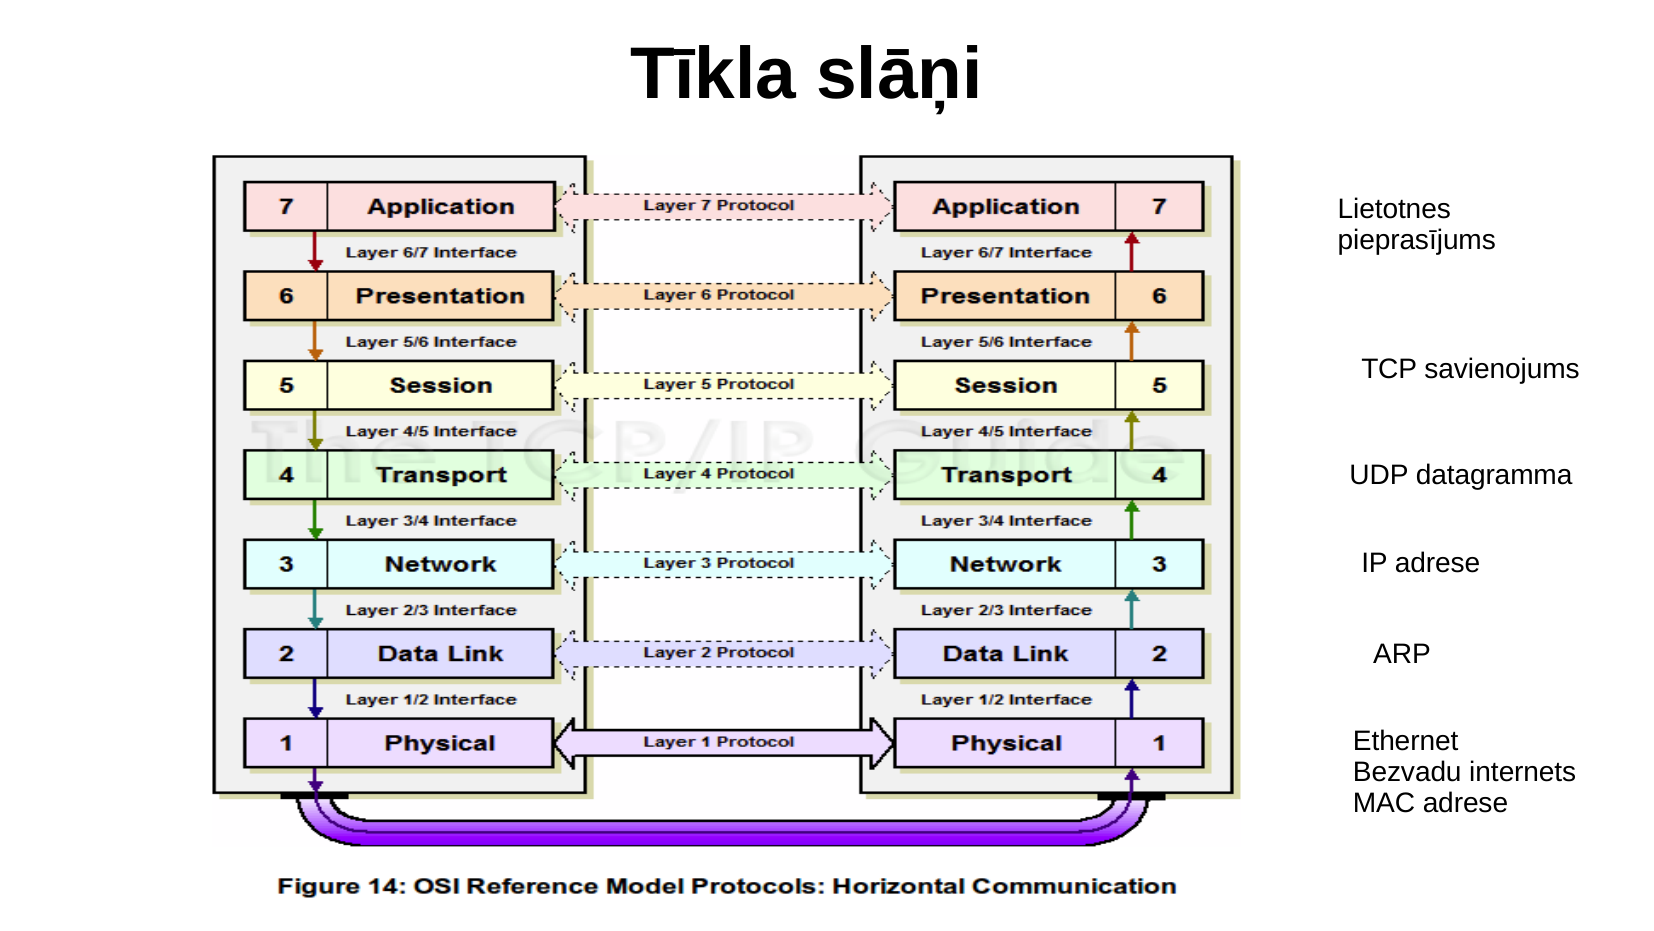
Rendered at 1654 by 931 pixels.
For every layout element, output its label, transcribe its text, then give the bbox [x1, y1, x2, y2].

text_box Lietotnes pieprasījums [1323, 186, 1565, 264]
text_box IP adrese [1346, 540, 1555, 587]
text_box UDP datagramma [1334, 451, 1654, 498]
picture [206, 149, 1251, 904]
text_box Ethernet Bezvadu internets MAC adrese [1338, 717, 1654, 827]
title Tīkla slāņi [187, 32, 1425, 114]
text_box TCP savienojums [1346, 345, 1617, 420]
text_box ARP [1358, 630, 1615, 677]
